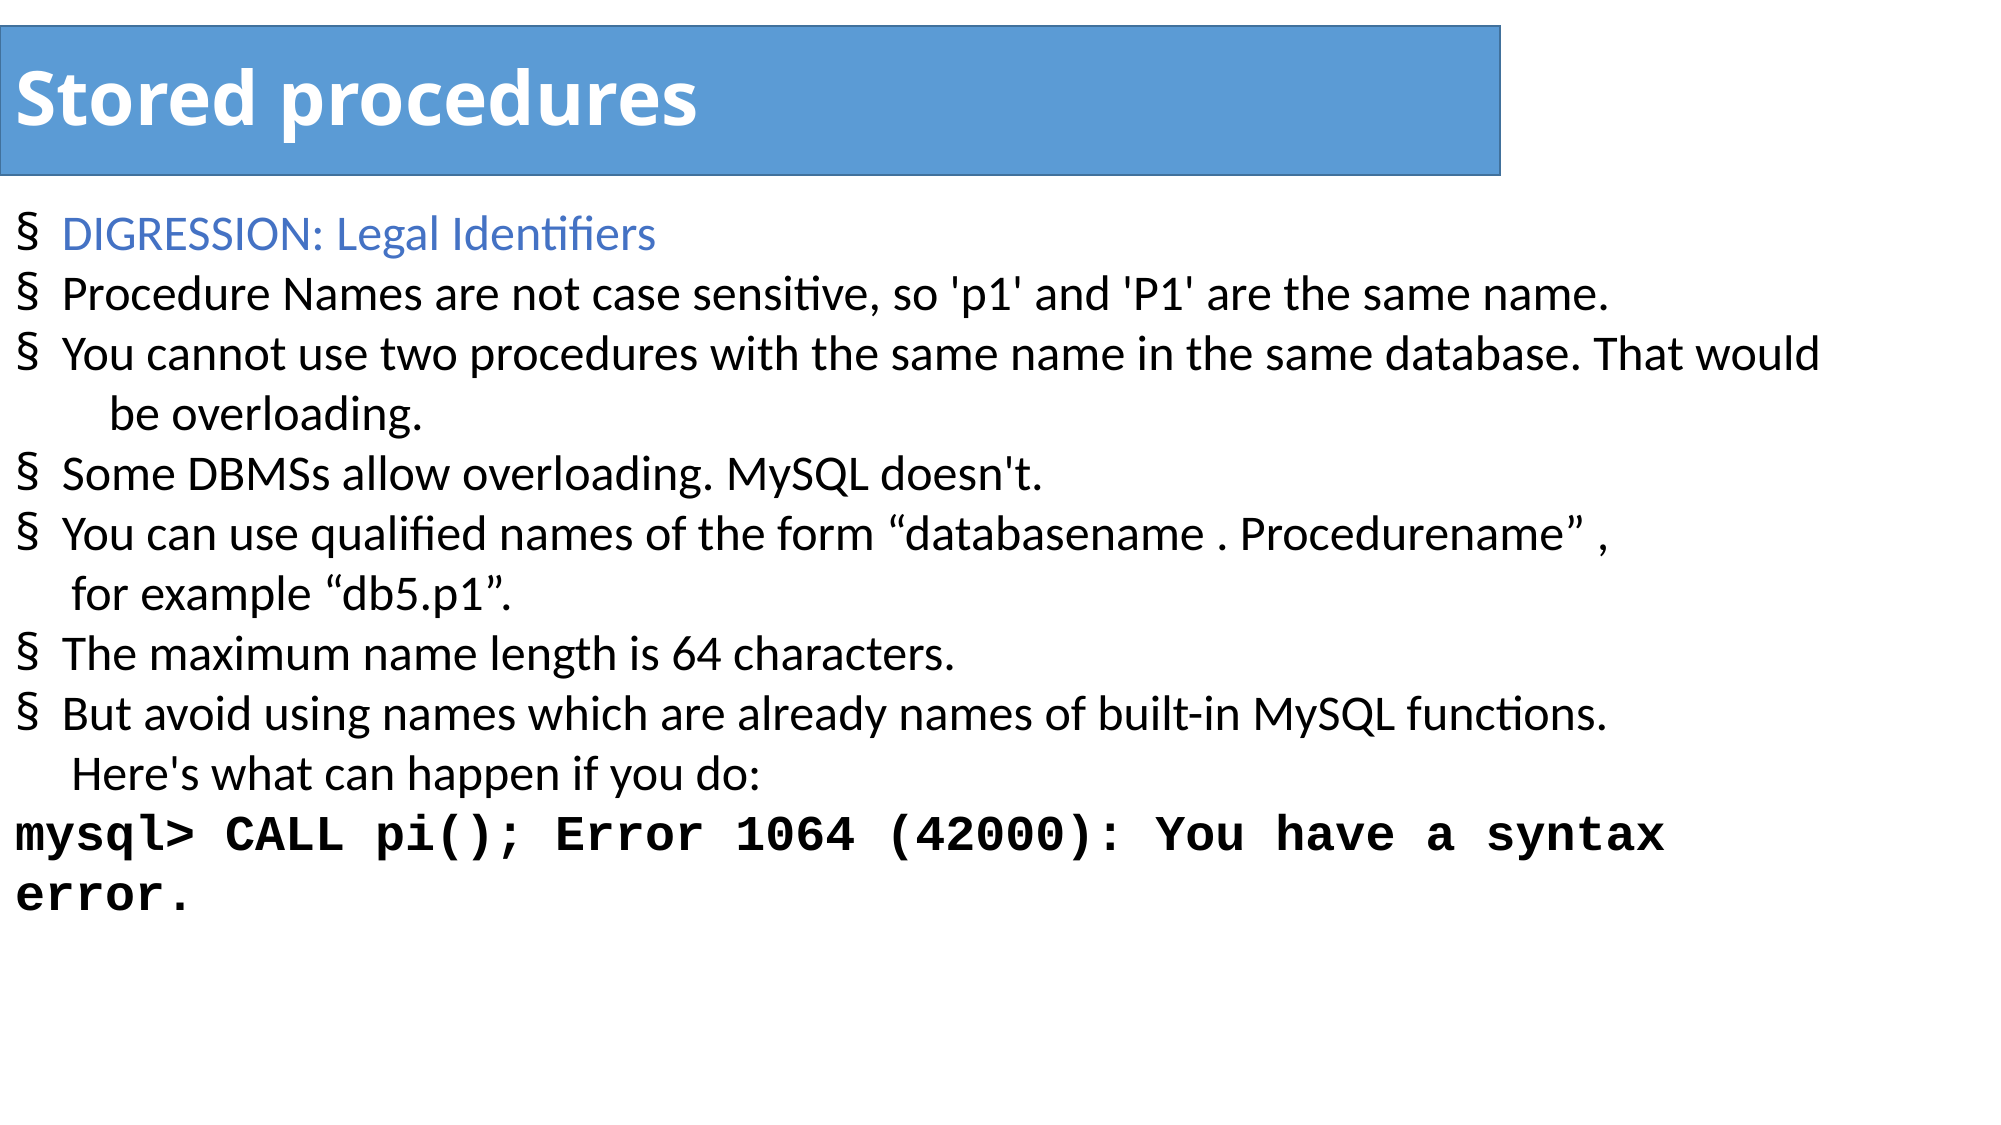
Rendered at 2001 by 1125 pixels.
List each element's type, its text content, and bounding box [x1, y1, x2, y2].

title Stored procedures [0, 26, 1501, 176]
text_box DIGRESSION: Legal Identifiers Procedure Names are not case sensitive, so 'p1' and 'P1' are the same name. You cannot use two procedures with the same name in the same database. That would be overloading. Some DBMSs allow overloading. MySQL doesn't. You can use qualified names of the form “database­name . Procedurename” , for example “db5.p1”. The maximum name length is 64 characters. But avoid using names which are already names of built-in MySQL functions. Here's what can happen if you do: mysql> CALL pi(); Error 1064 (42000): You have a syntax error. [0, 193, 1850, 989]
